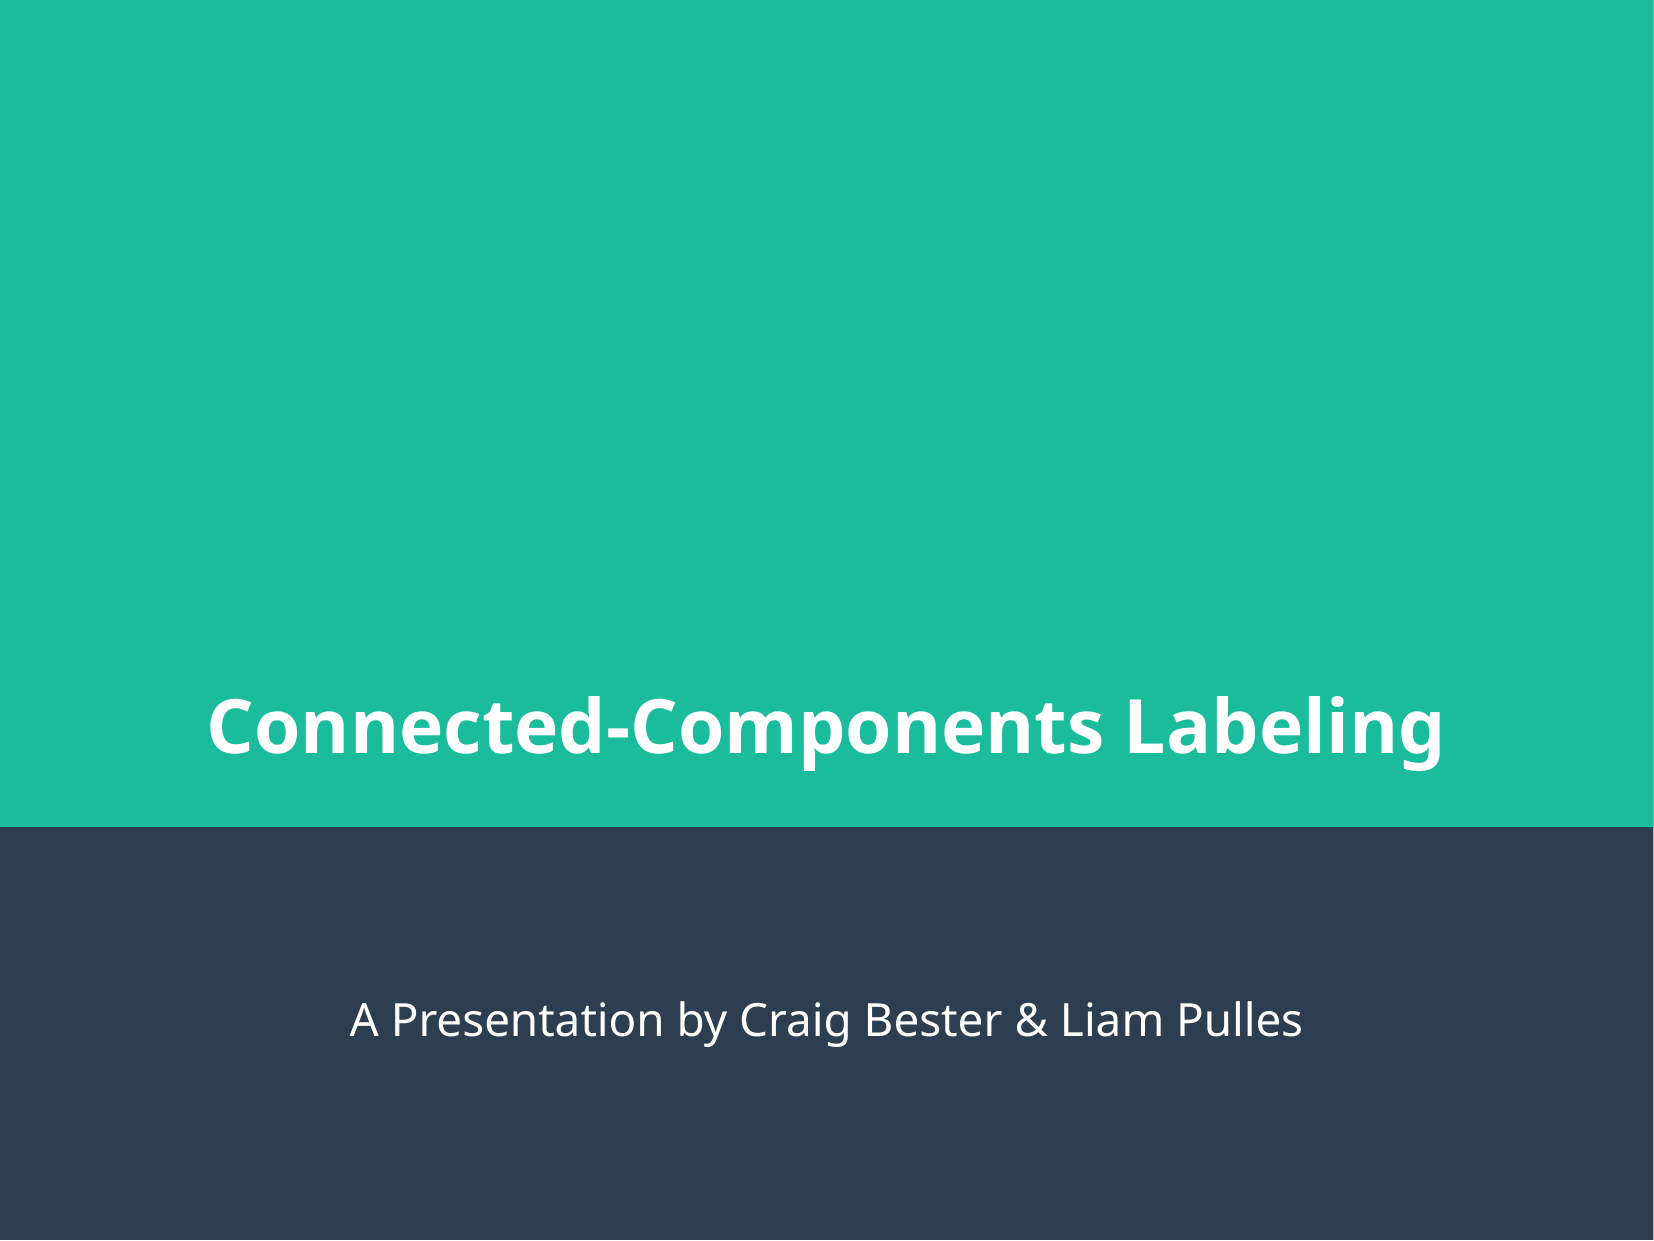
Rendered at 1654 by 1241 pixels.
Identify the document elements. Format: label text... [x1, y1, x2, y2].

title Connected-Components Labeling [59, 620, 1595, 778]
subtitle A Presentation by Craig Bester & Liam Pulles [59, 856, 1595, 1182]
